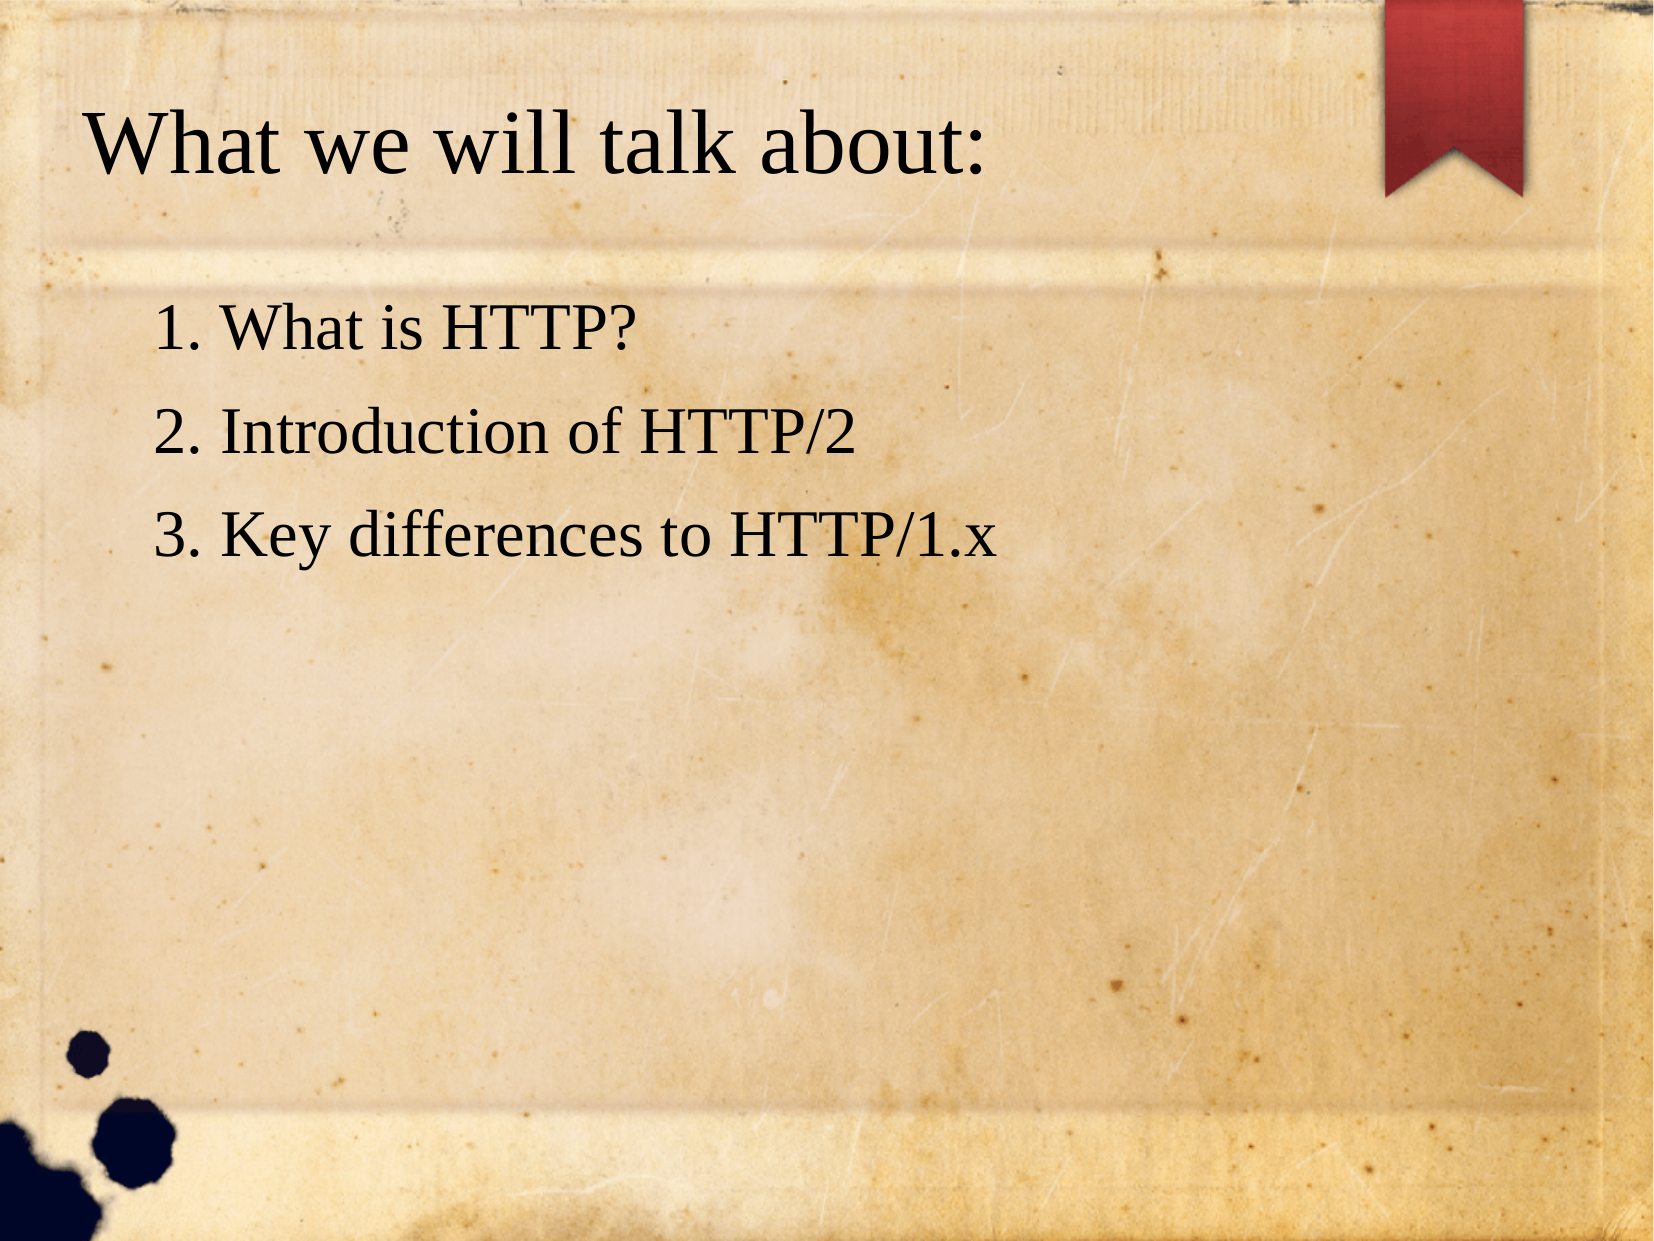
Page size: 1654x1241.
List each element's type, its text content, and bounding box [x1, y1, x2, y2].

list 1. What is HTTP? 2. Introduction of HTTP/2 3. Key differences to HTTP/1.x [82, 290, 1538, 1010]
picture [0, 0, 1654, 1241]
title What we will talk about: [82, 49, 1347, 237]
